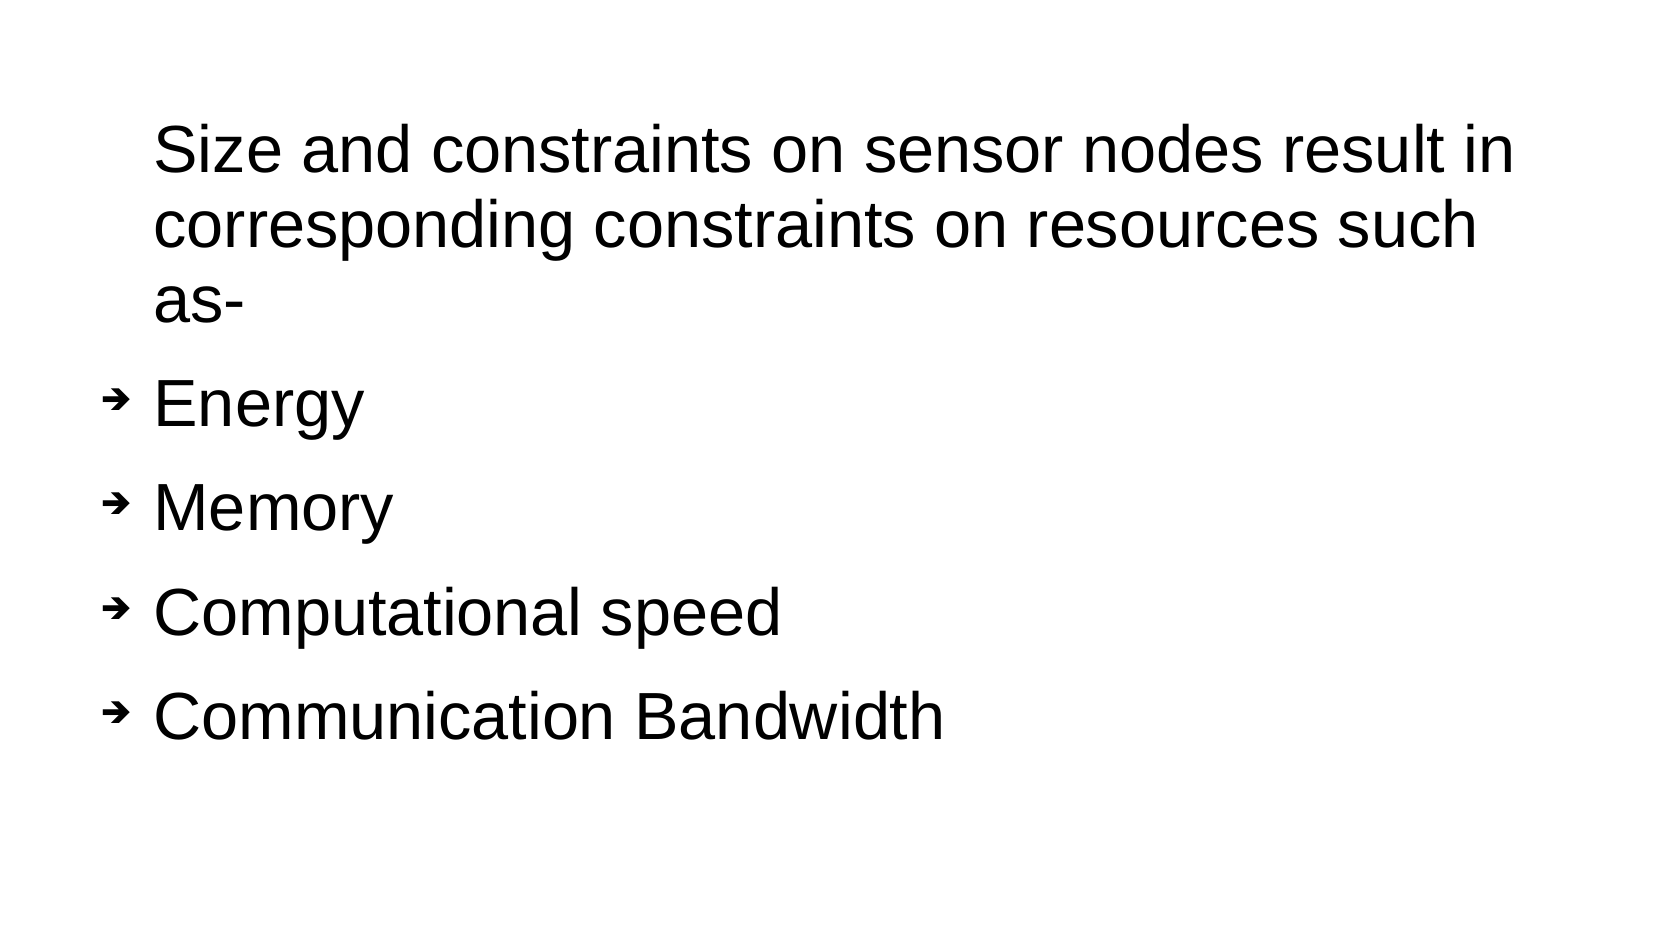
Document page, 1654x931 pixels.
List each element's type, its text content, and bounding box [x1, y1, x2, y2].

list Size and constraints on sensor nodes result in corresponding constraints on resources such as- Energy Memory Computational speed Communication Bandwidth [82, 112, 1571, 869]
